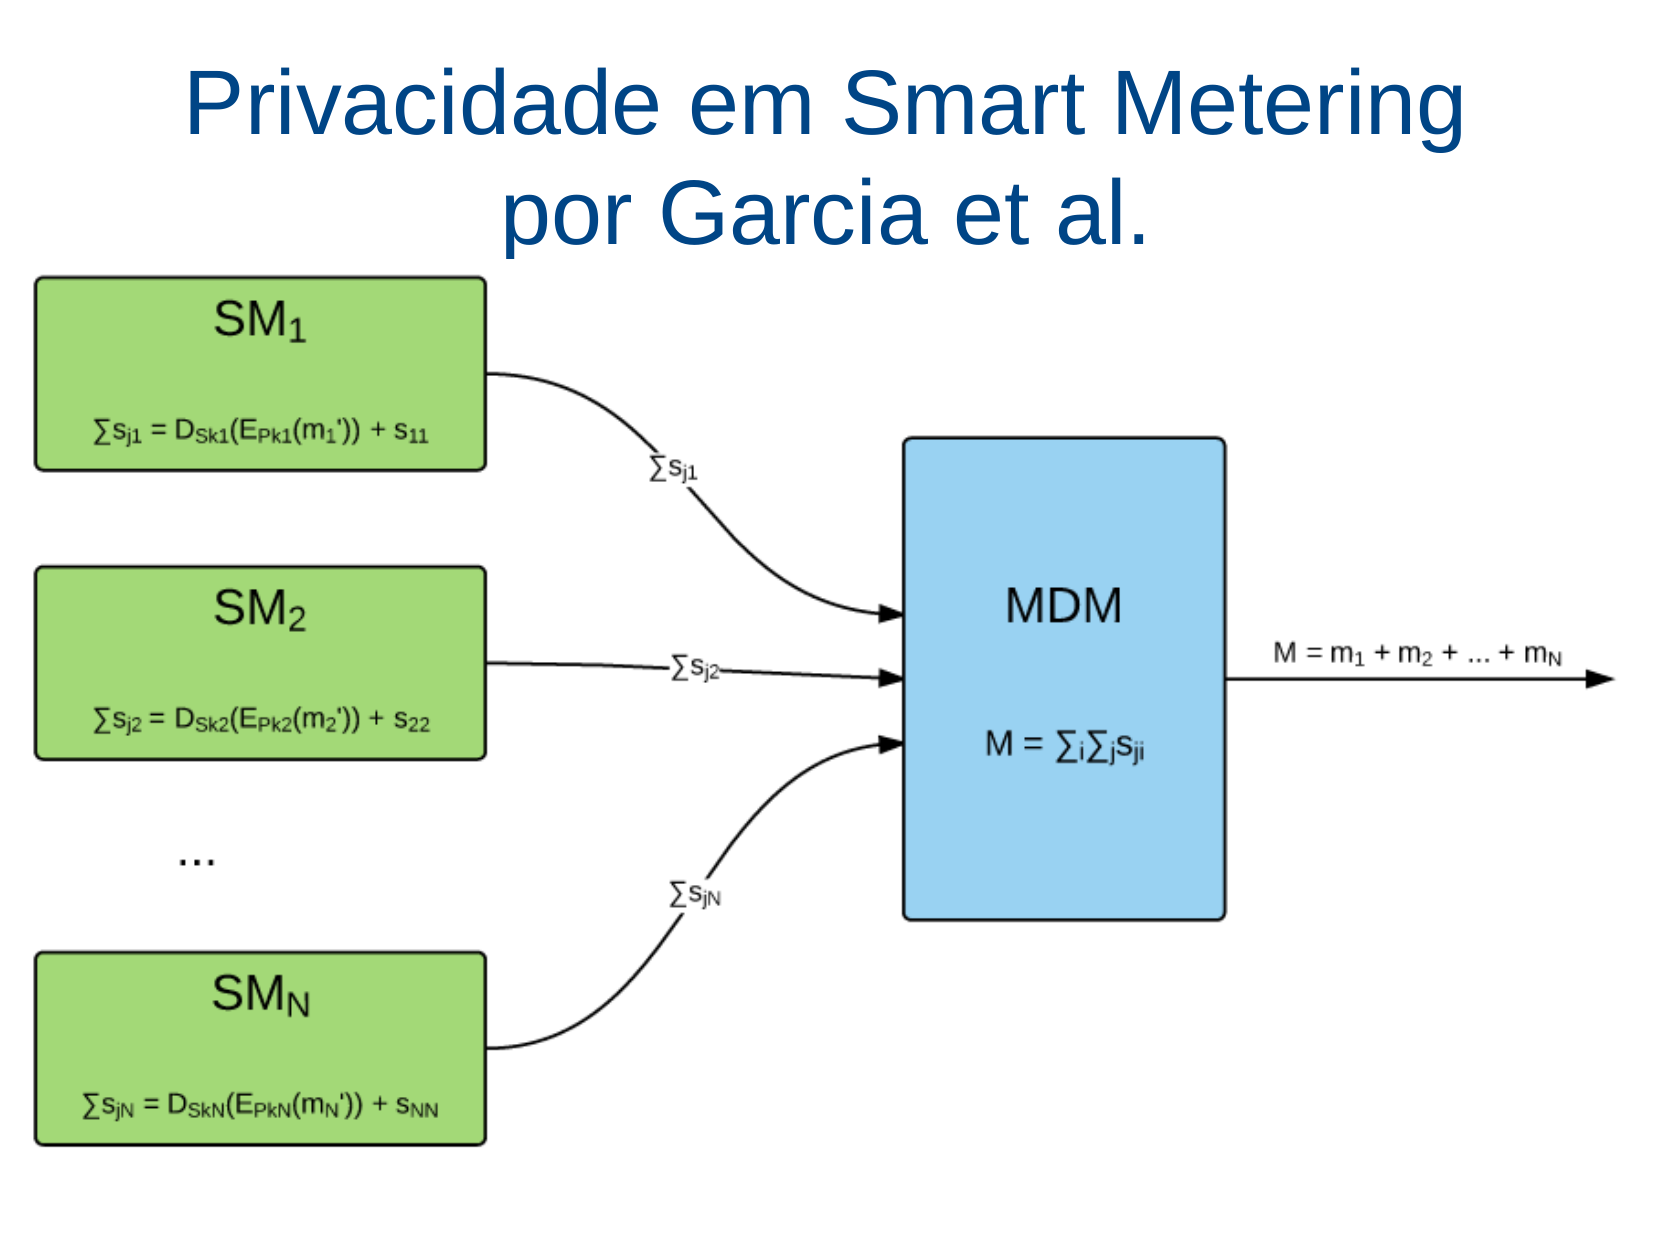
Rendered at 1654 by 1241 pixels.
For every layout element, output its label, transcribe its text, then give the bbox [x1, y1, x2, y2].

picture [23, 259, 1621, 1149]
title Privacidade em Smart Metering por Garcia et al. [82, 42, 1571, 259]
